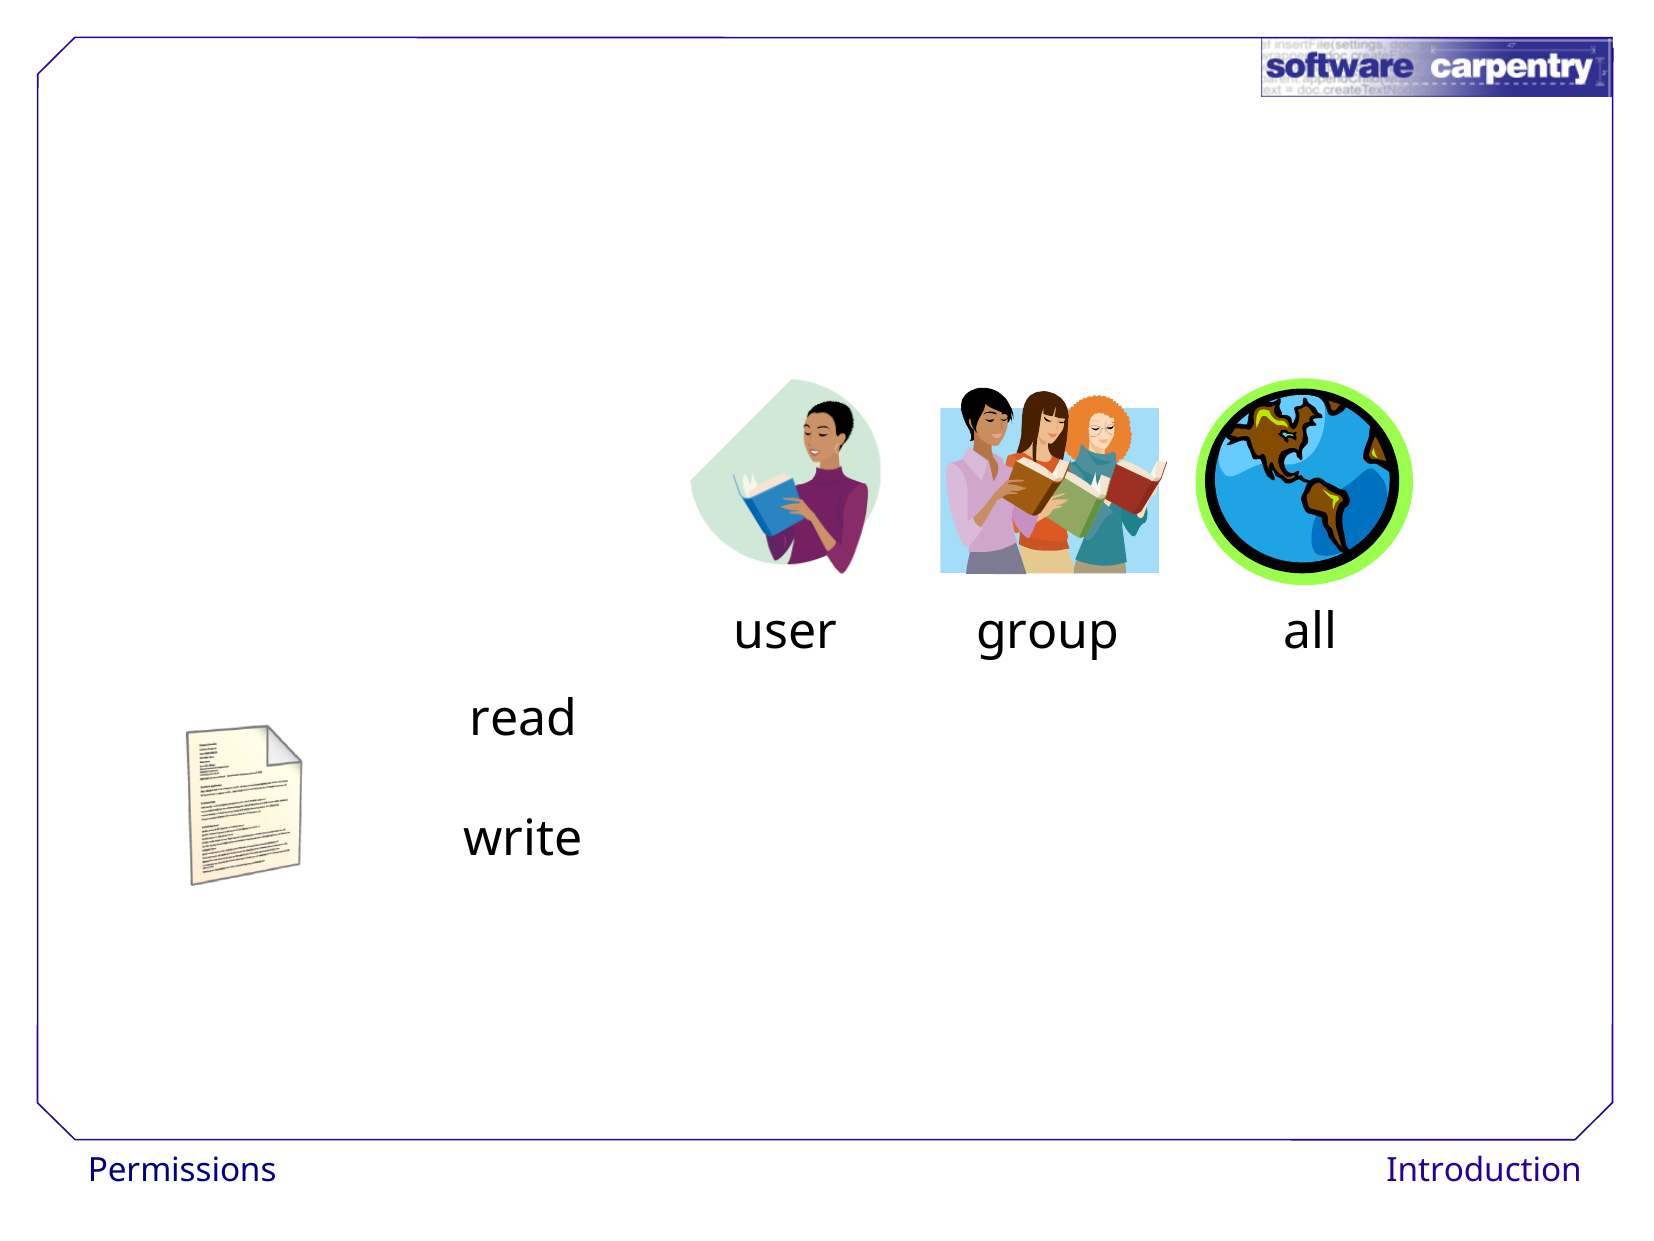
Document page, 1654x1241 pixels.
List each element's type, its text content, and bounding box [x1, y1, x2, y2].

table_cell [654, 683, 917, 804]
table_header user [654, 596, 917, 683]
table_cell [1179, 804, 1441, 926]
table_cell [654, 804, 917, 926]
table_cell [1179, 683, 1441, 804]
picture [1261, 39, 1613, 97]
table_cell write [392, 804, 654, 926]
table_cell [917, 683, 1179, 804]
table_header [392, 596, 654, 683]
picture [155, 714, 335, 894]
table_header all [1179, 596, 1441, 683]
picture [940, 387, 1168, 575]
table_cell read [392, 683, 654, 804]
picture [675, 378, 893, 583]
picture [1195, 378, 1414, 586]
table_cell [917, 804, 1179, 926]
table_header group [917, 596, 1179, 683]
